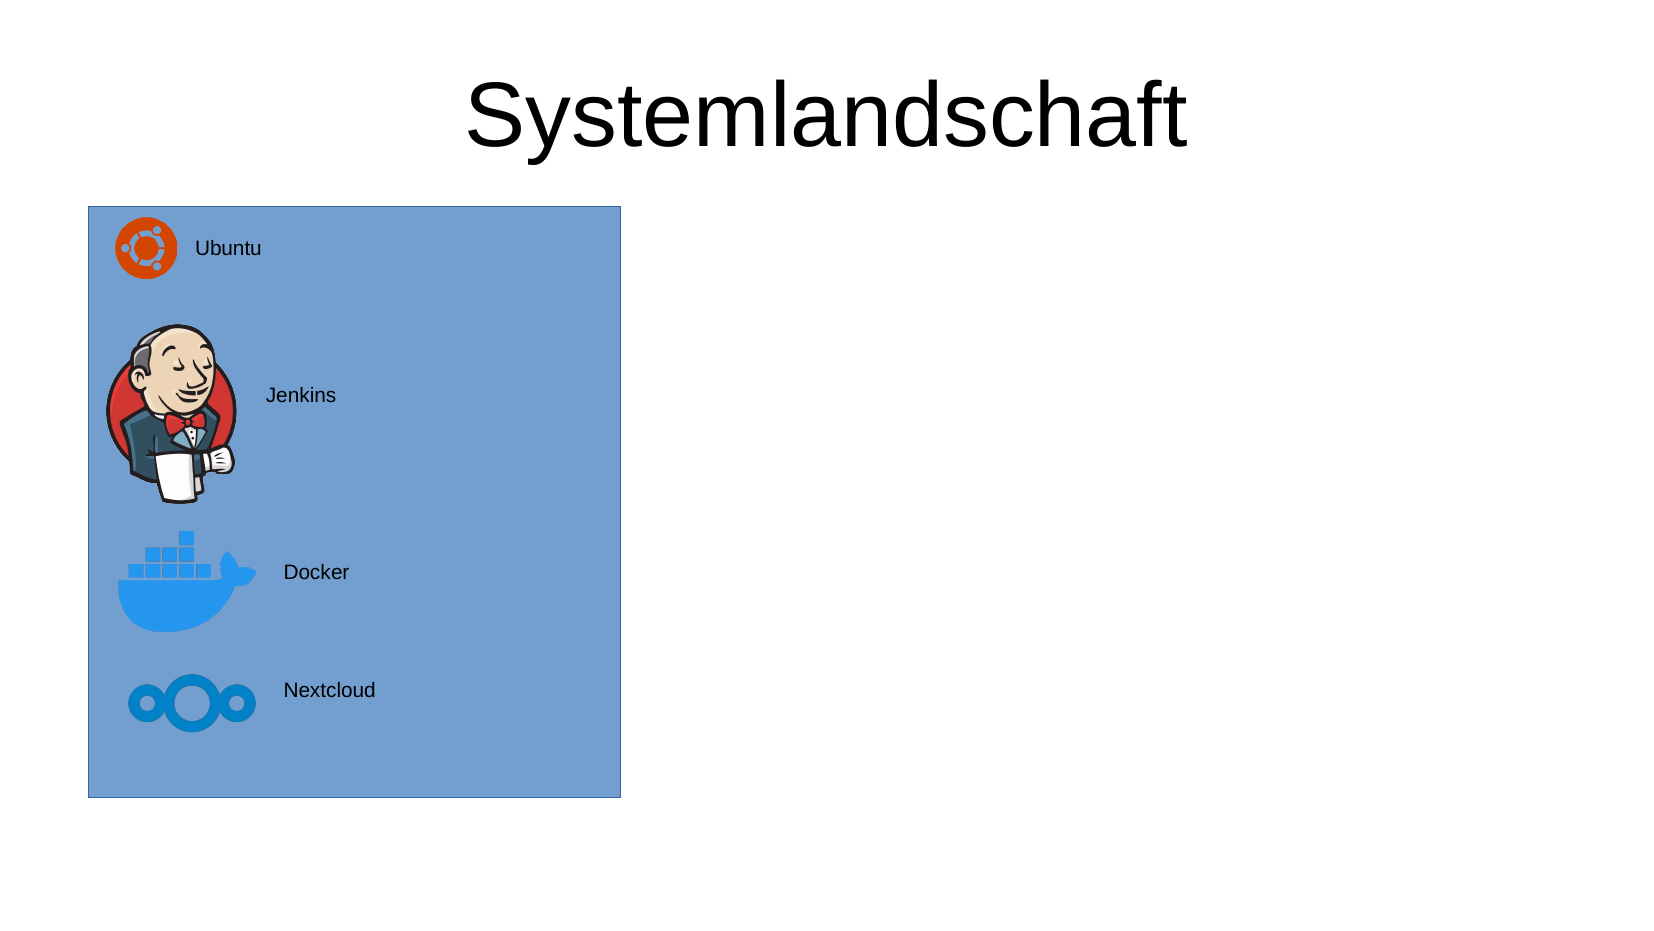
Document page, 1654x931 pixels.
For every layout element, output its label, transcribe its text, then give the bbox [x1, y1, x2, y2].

picture [115, 217, 178, 280]
picture [106, 324, 237, 504]
list Nextcloud [283, 679, 384, 709]
list Ubuntu [194, 236, 266, 266]
picture [118, 664, 266, 739]
picture [117, 531, 266, 632]
title Systemlandschaft [82, 37, 1571, 193]
list Docker [283, 561, 355, 591]
text_box [88, 206, 621, 798]
list Jenkins [265, 383, 337, 414]
